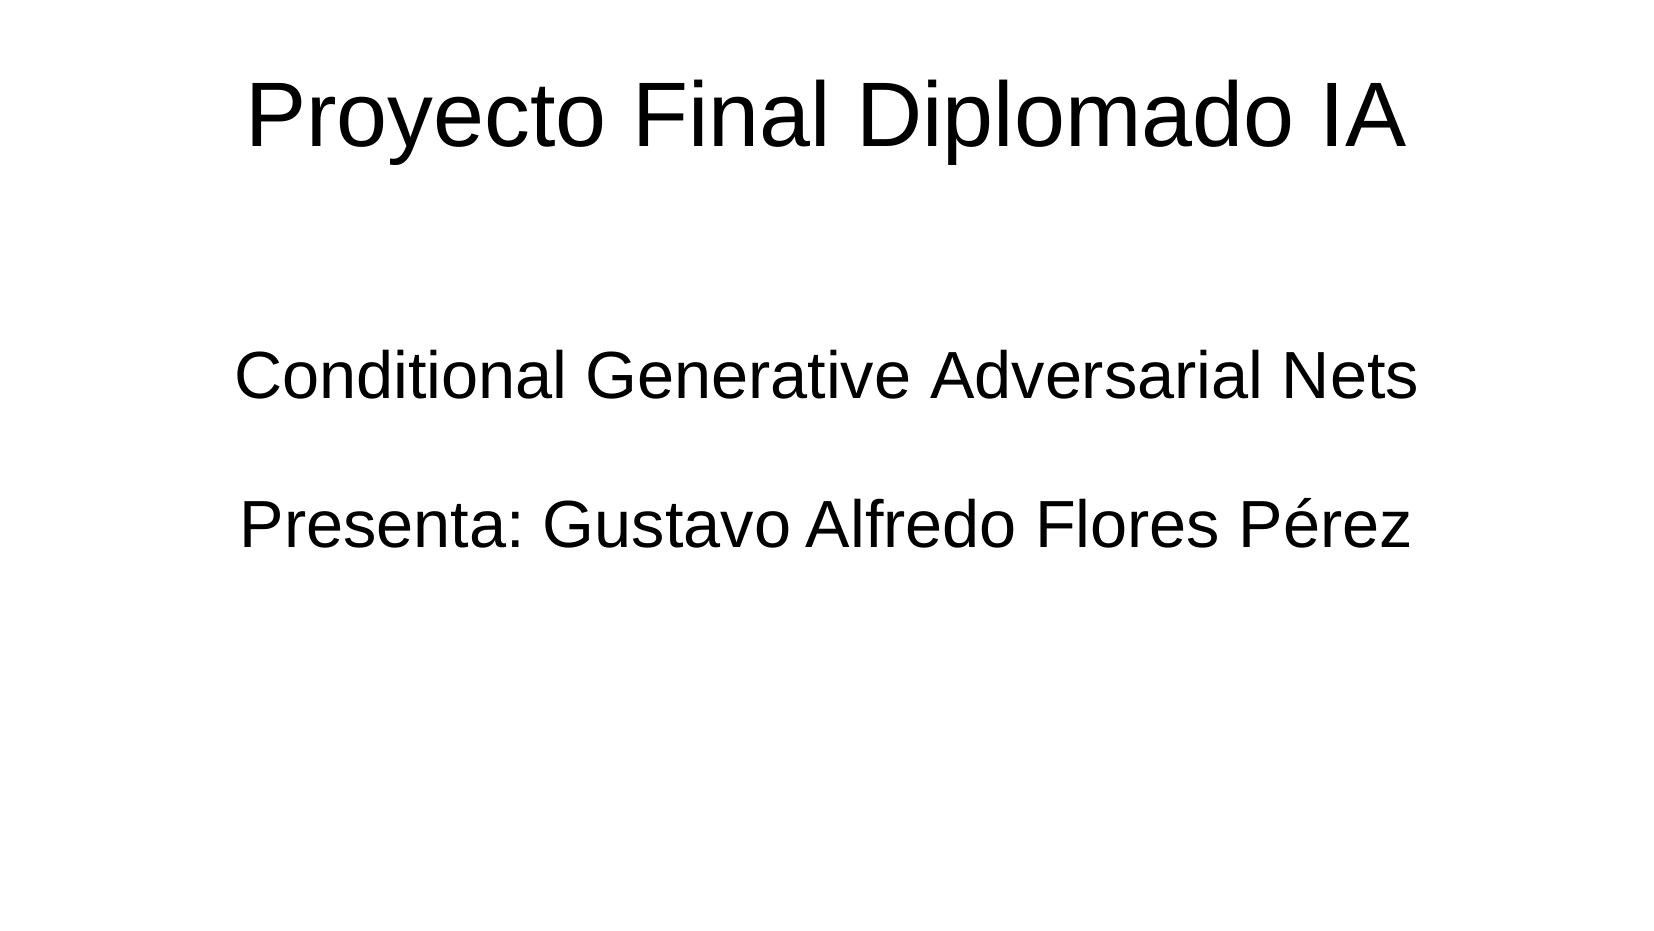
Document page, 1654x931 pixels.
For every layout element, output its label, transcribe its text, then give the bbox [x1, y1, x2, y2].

subtitle Conditional Generative Adversarial Nets Presenta: Gustavo Alfredo Flores Pérez [82, 217, 1571, 758]
title Proyecto Final Diplomado IA [82, 37, 1571, 193]
